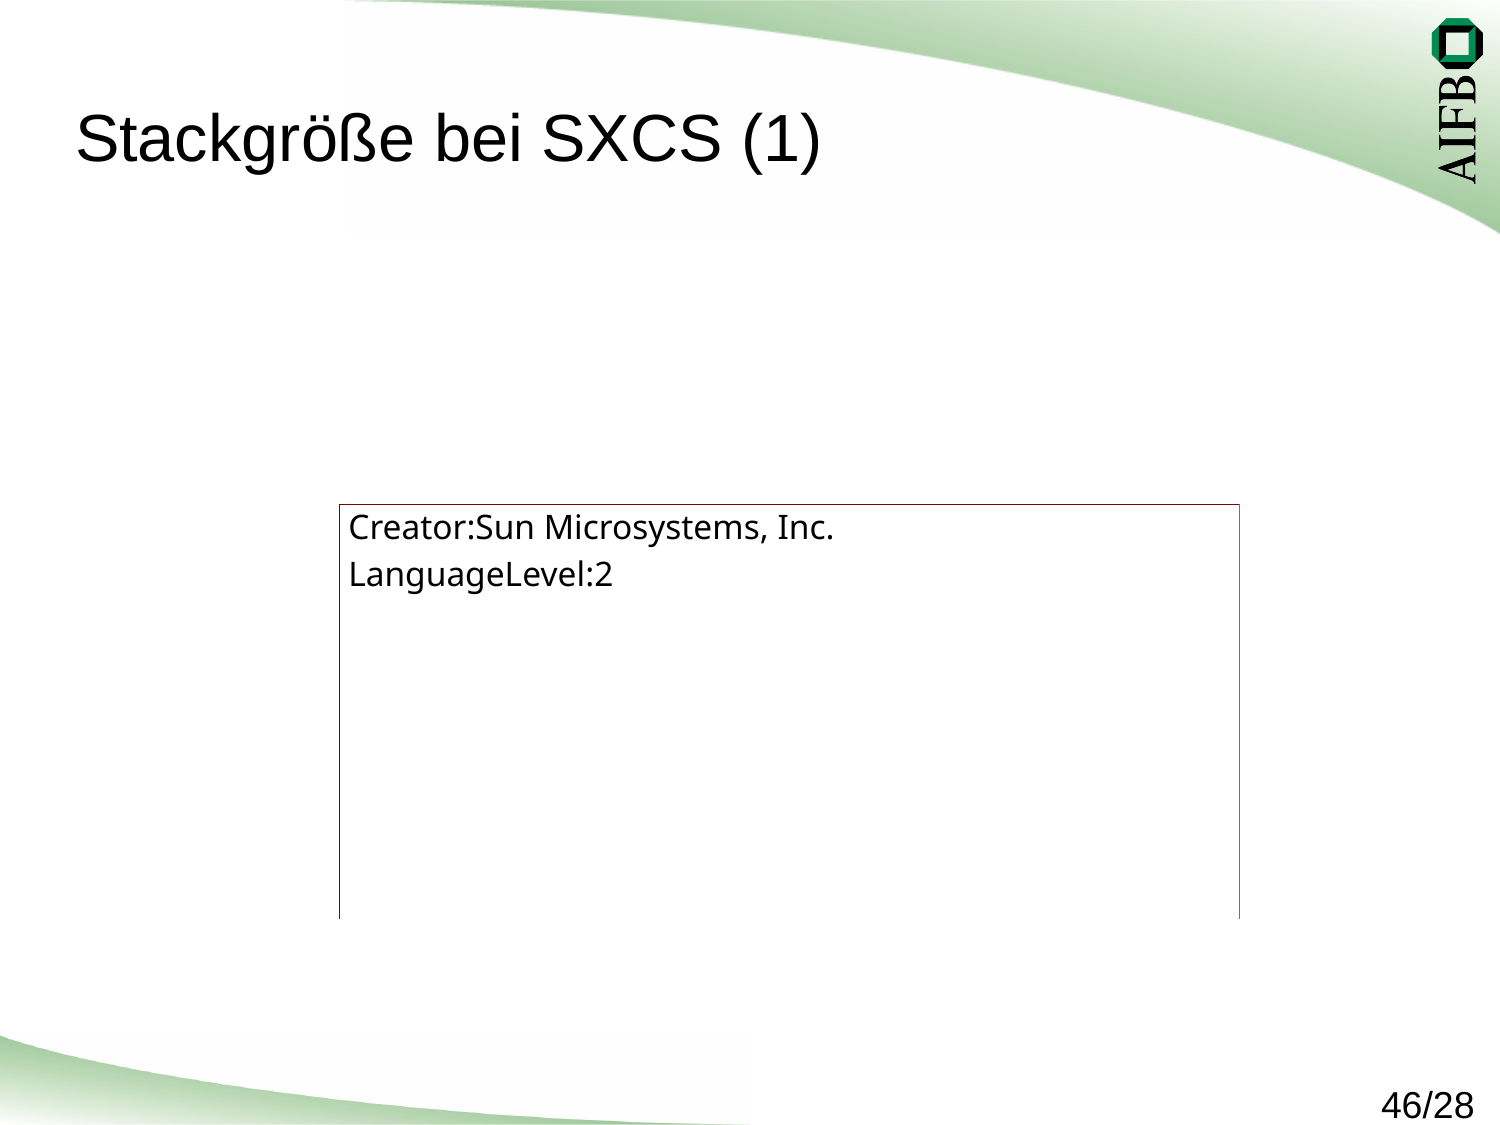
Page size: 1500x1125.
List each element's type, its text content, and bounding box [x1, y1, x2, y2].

title Stackgröße bei SXCS (1) [75, 52, 958, 226]
picture [337, 502, 1240, 919]
picture [345, 0, 1500, 234]
picture [0, 1035, 751, 1125]
